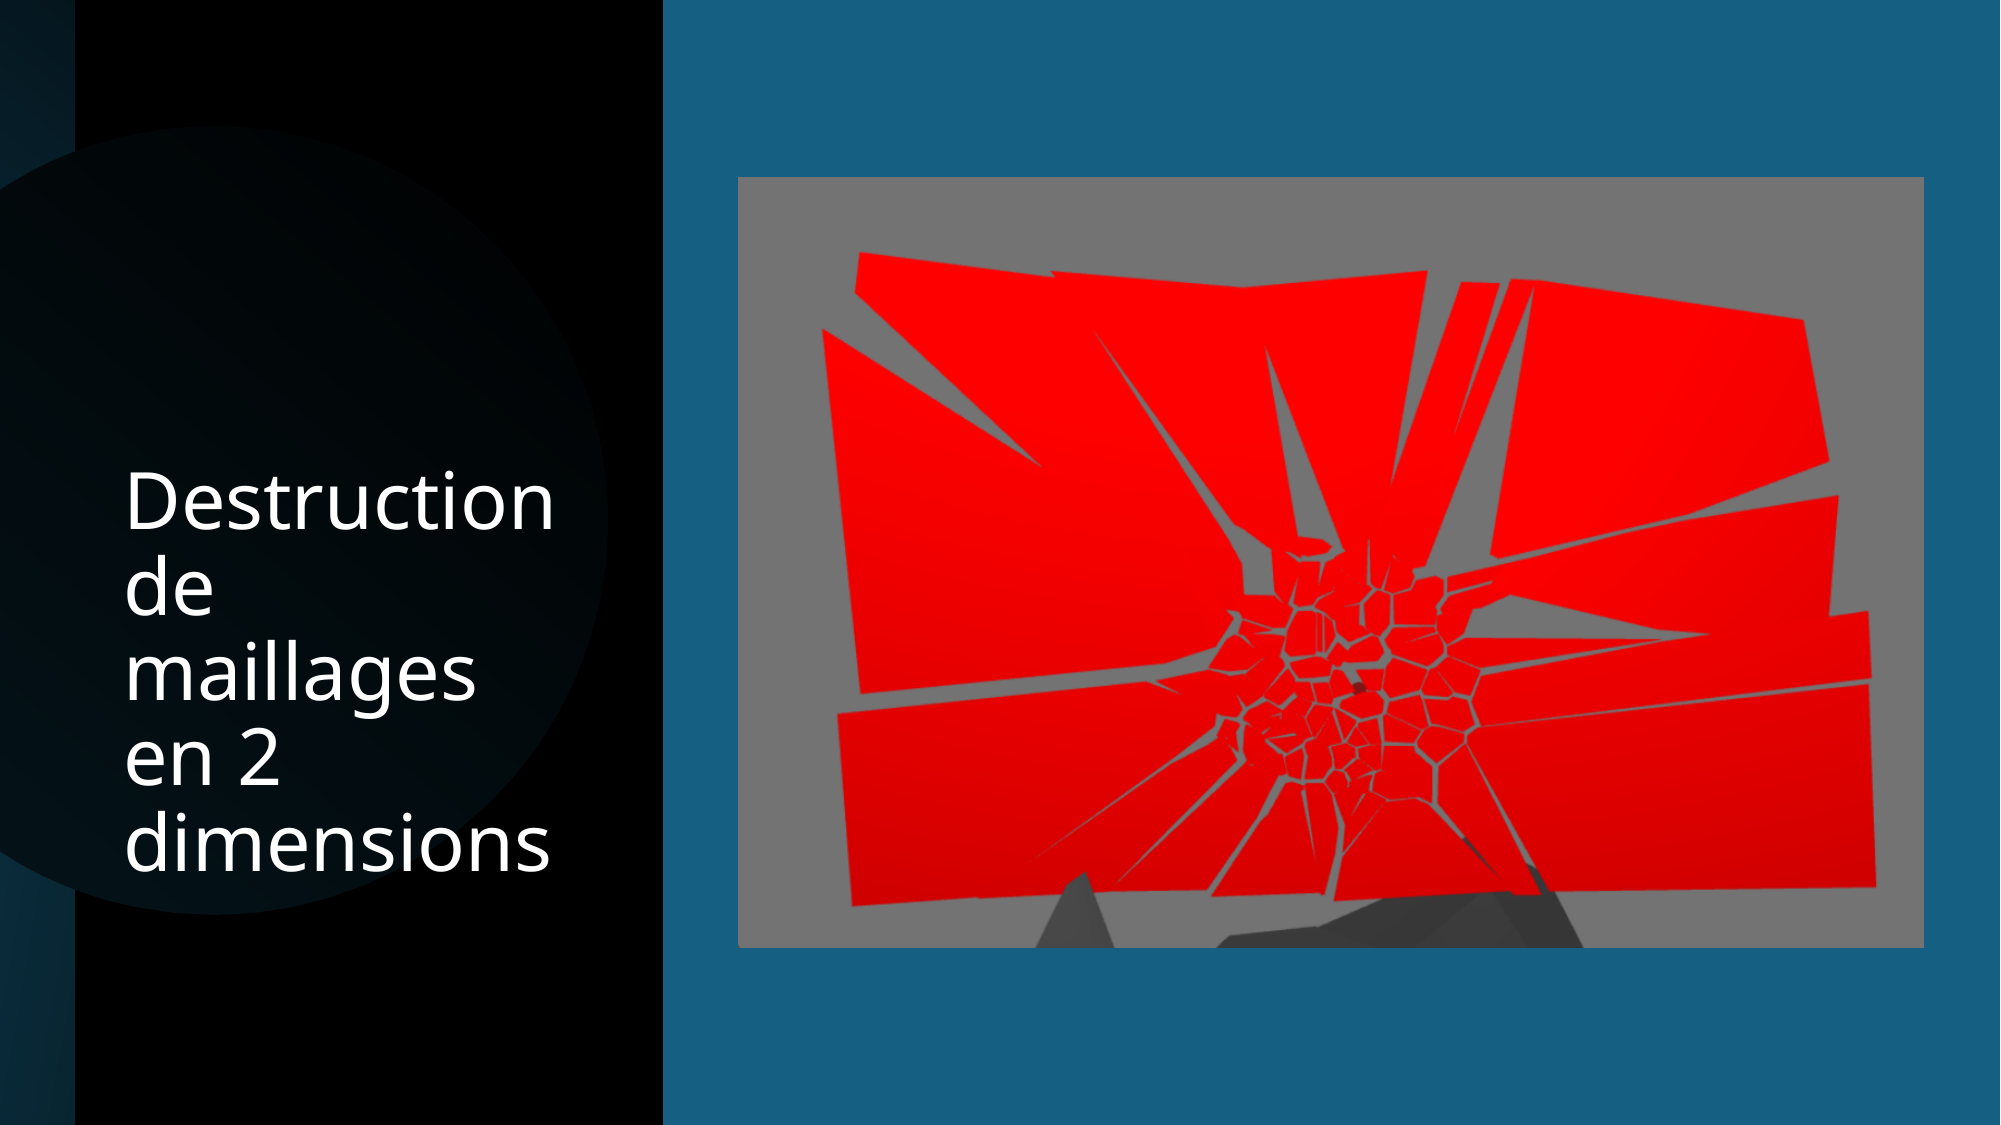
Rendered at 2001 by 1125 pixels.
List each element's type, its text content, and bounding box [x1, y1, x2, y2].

text_box [0, 0, 2000, 1125]
title Destruction de maillages en 2 dimensions [108, 453, 581, 958]
picture [738, 177, 1924, 948]
